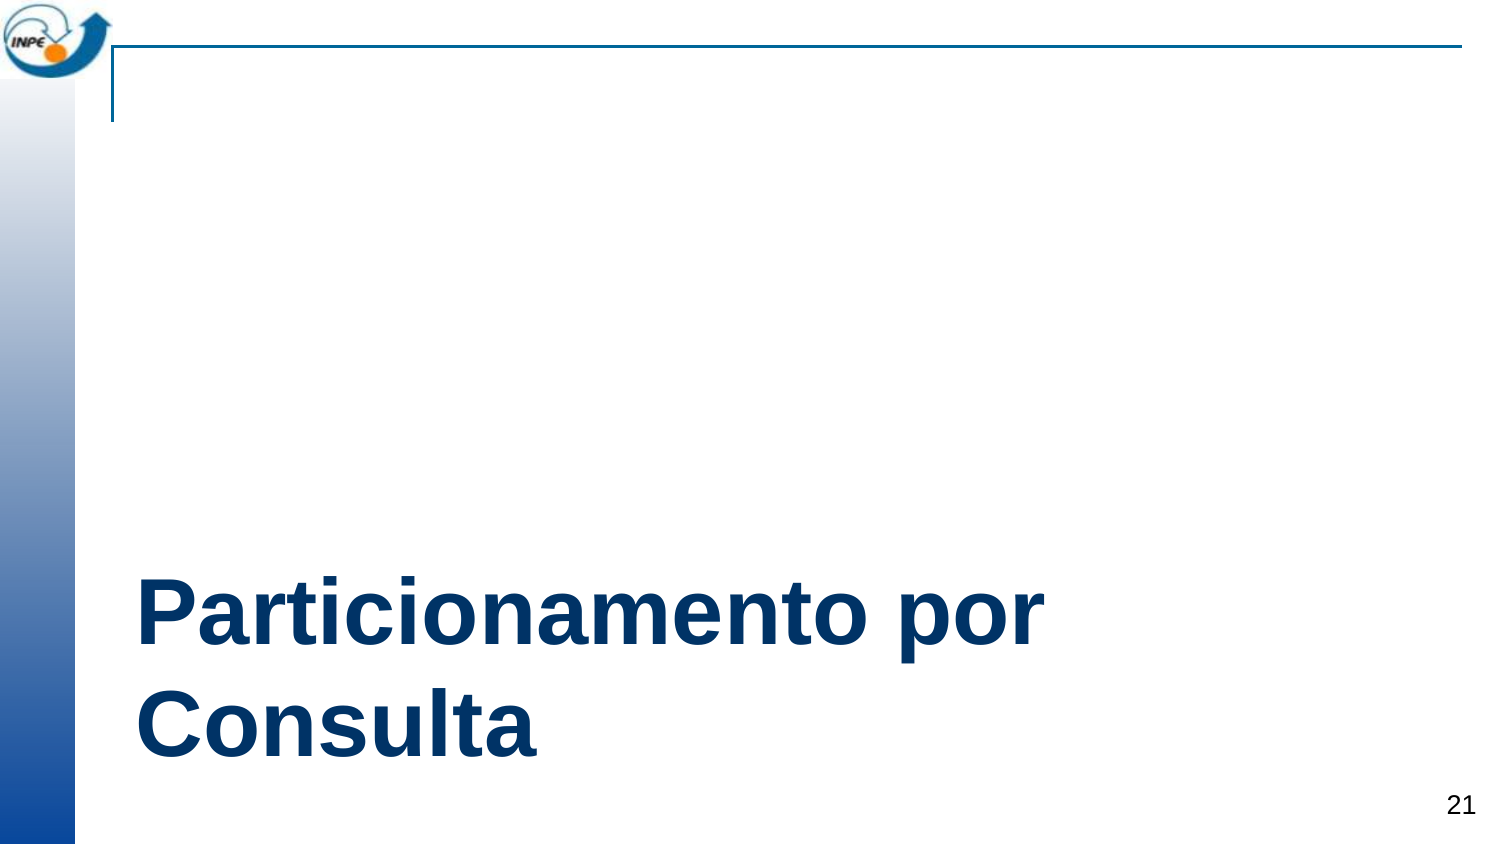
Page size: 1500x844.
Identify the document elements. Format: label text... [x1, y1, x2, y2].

title Particionamento por Consulta [118, 542, 1394, 710]
slide_number <number> [1403, 779, 1494, 844]
picture [0, 0, 113, 79]
